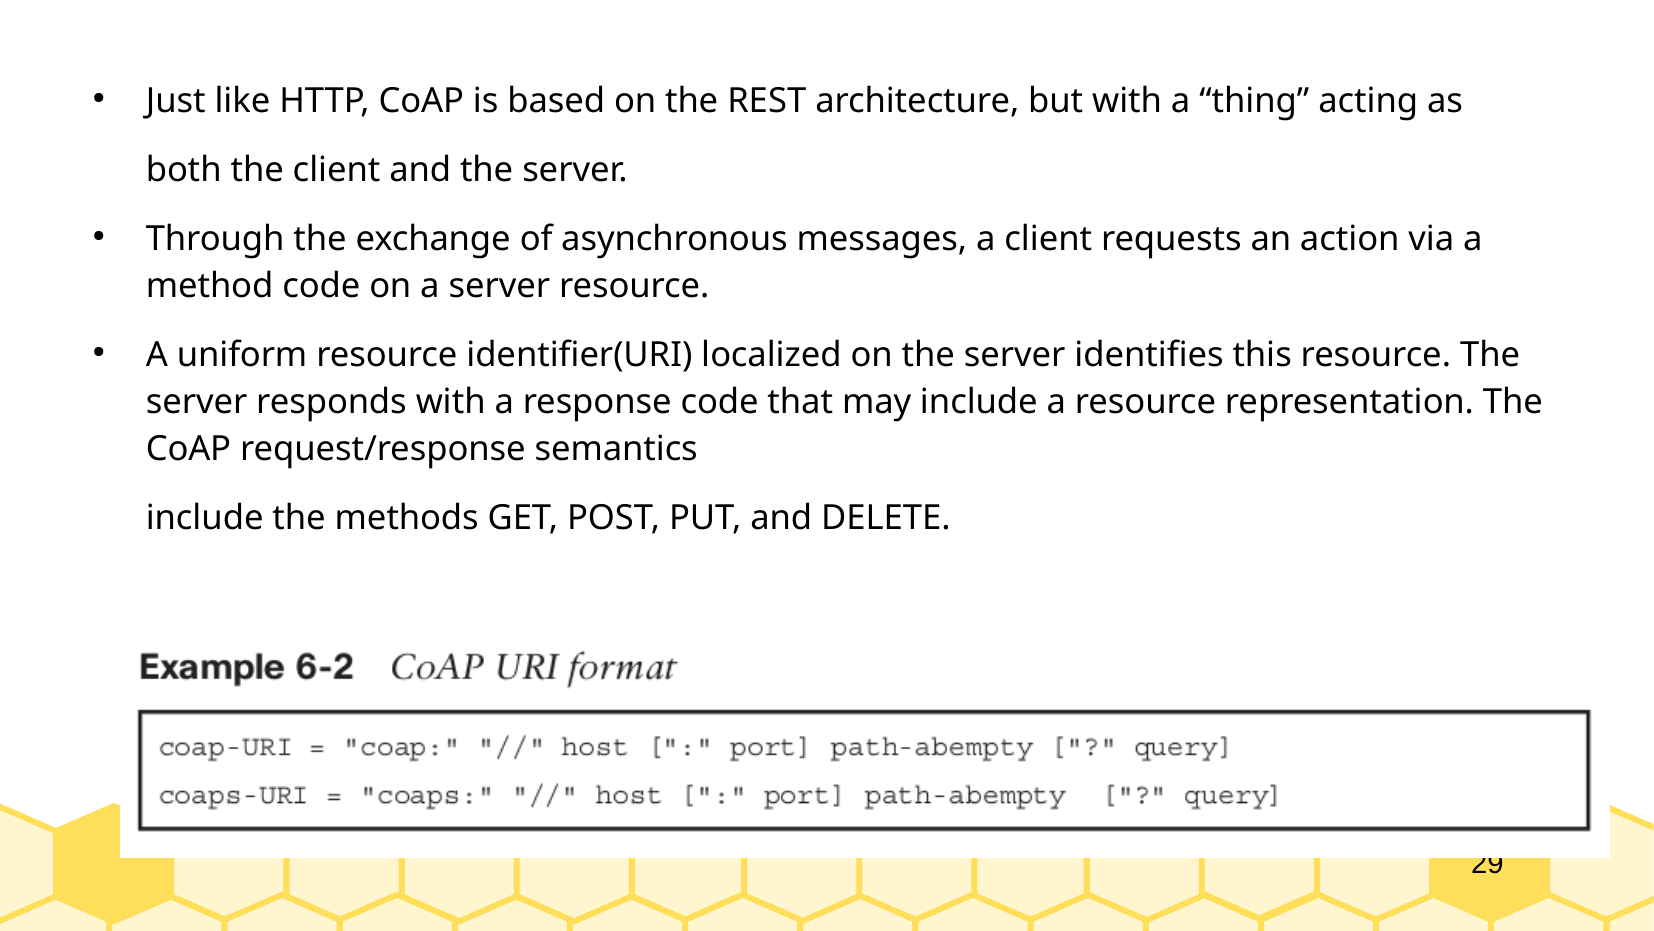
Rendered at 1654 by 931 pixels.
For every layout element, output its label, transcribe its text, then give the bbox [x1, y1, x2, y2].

list Just like HTTP, CoAP is based on the REST architecture, but with a “thing” acting as both the client and the server. Through the exchange of asynchronous messages, a client requests an action via a method code on a server resource. A uniform resource identifier(URI) localized on the server identifies this resource. The server responds with a response code that may include a resource representation. The CoAP request/response semantics include the methods GET, POST, PUT, and DELETE. [75, 75, 1564, 788]
picture [120, 648, 1610, 858]
